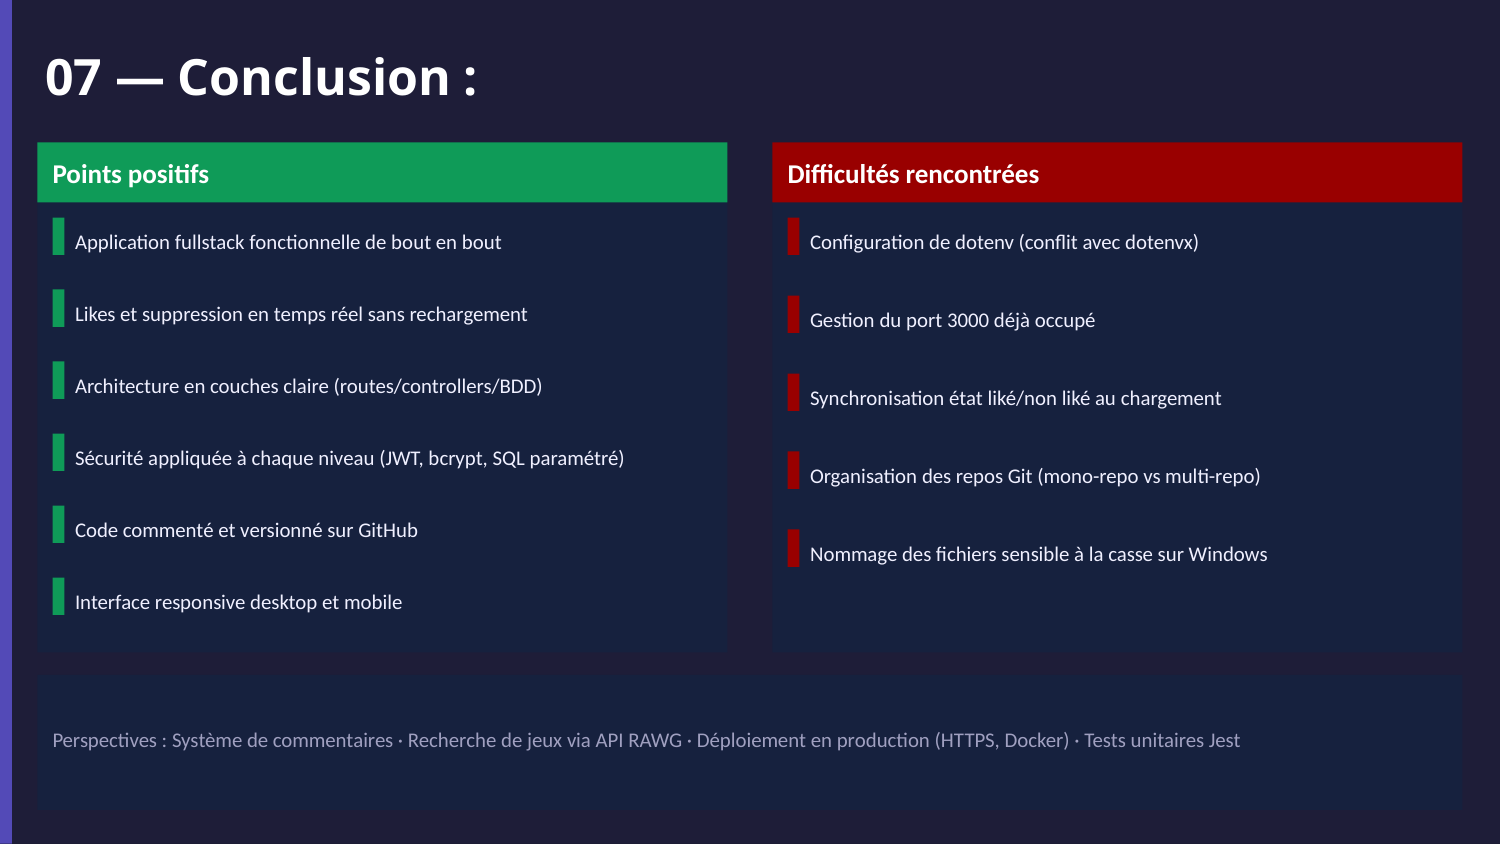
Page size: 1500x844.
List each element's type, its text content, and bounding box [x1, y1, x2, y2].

text_box Difficultés rencontrées [787, 142, 1448, 203]
text_box Interface responsive desktop et mobile [74, 574, 705, 627]
text_box Sécurité appliquée à chaque niveau (JWT, bcrypt, SQL paramétré) [74, 430, 705, 483]
text_box [0, 0, 1500, 844]
text_box Synchronisation état liké/non liké au chargement [809, 370, 1440, 423]
text_box Code commenté et versionné sur GitHub [74, 502, 705, 555]
text_box Architecture en couches claire (routes/controllers/BDD) [74, 358, 705, 411]
text_box Nommage des fichiers sensible à la casse sur Windows [809, 526, 1440, 579]
text_box Organisation des repos Git (mono-repo vs multi-repo) [809, 448, 1440, 501]
text_box Configuration de dotenv (conflit avec dotenvx) [809, 214, 1440, 267]
text_box Gestion du port 3000 déjà occupé [809, 292, 1440, 345]
text_box Likes et suppression en temps réel sans rechargement [74, 286, 705, 339]
text_box Points positifs [52, 142, 713, 203]
text_box Application fullstack fonctionnelle de bout en bout [74, 214, 705, 267]
text_box 07 — Conclusion : [44, 29, 1455, 120]
text_box Perspectives : Système de commentaires · Recherche de jeux via API RAWG · Déploiement en production (HTTPS, Docker) · Tests unitaires Jest [52, 682, 1433, 795]
